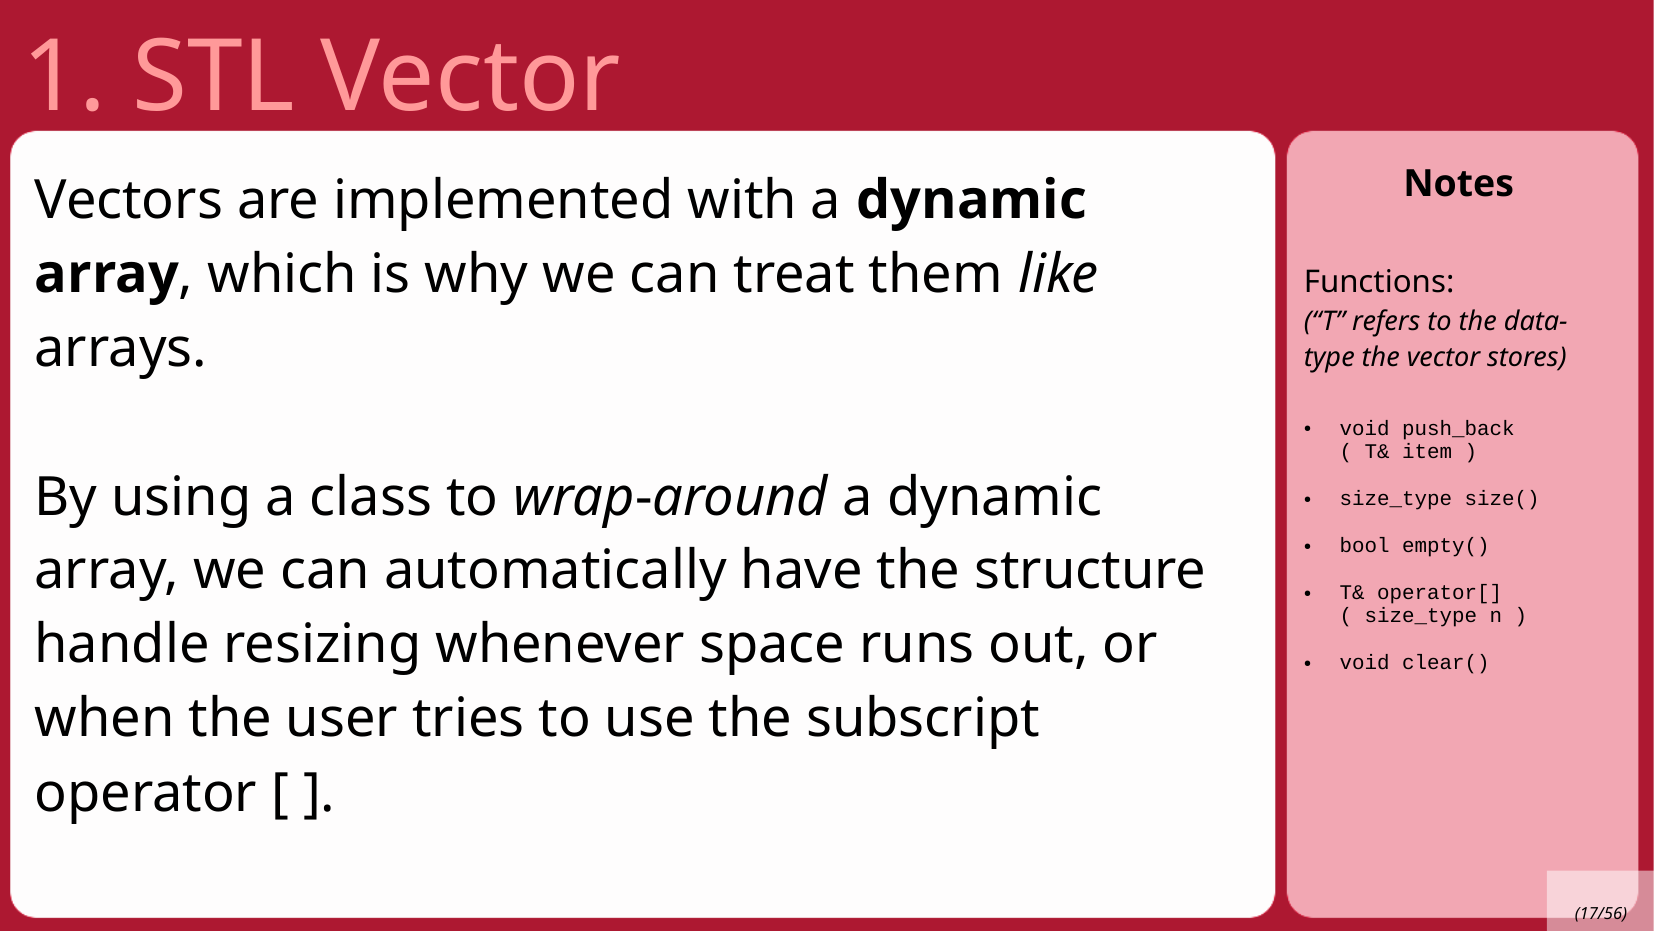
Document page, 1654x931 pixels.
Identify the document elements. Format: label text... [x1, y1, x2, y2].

text_box Notes Functions: (“T” refers to the data-type the vector stores) void push_back ( T& item ) size_type size() bool empty() T& operator[]( size_type n ) void clear() [1289, 149, 1629, 638]
text_box (<number>/56) [1546, 877, 1654, 931]
title 1. STL Vector [22, 7, 1511, 136]
text_box Vectors are implemented with a dynamic array, which is why we can treat them like arrays. By using a class to wrap-around a dynamic array, we can automatically have the structure handle resizing whenever space runs out, or when the user tries to use the subscript operator [ ]. [34, 160, 1248, 587]
picture [0, 0, 1654, 931]
